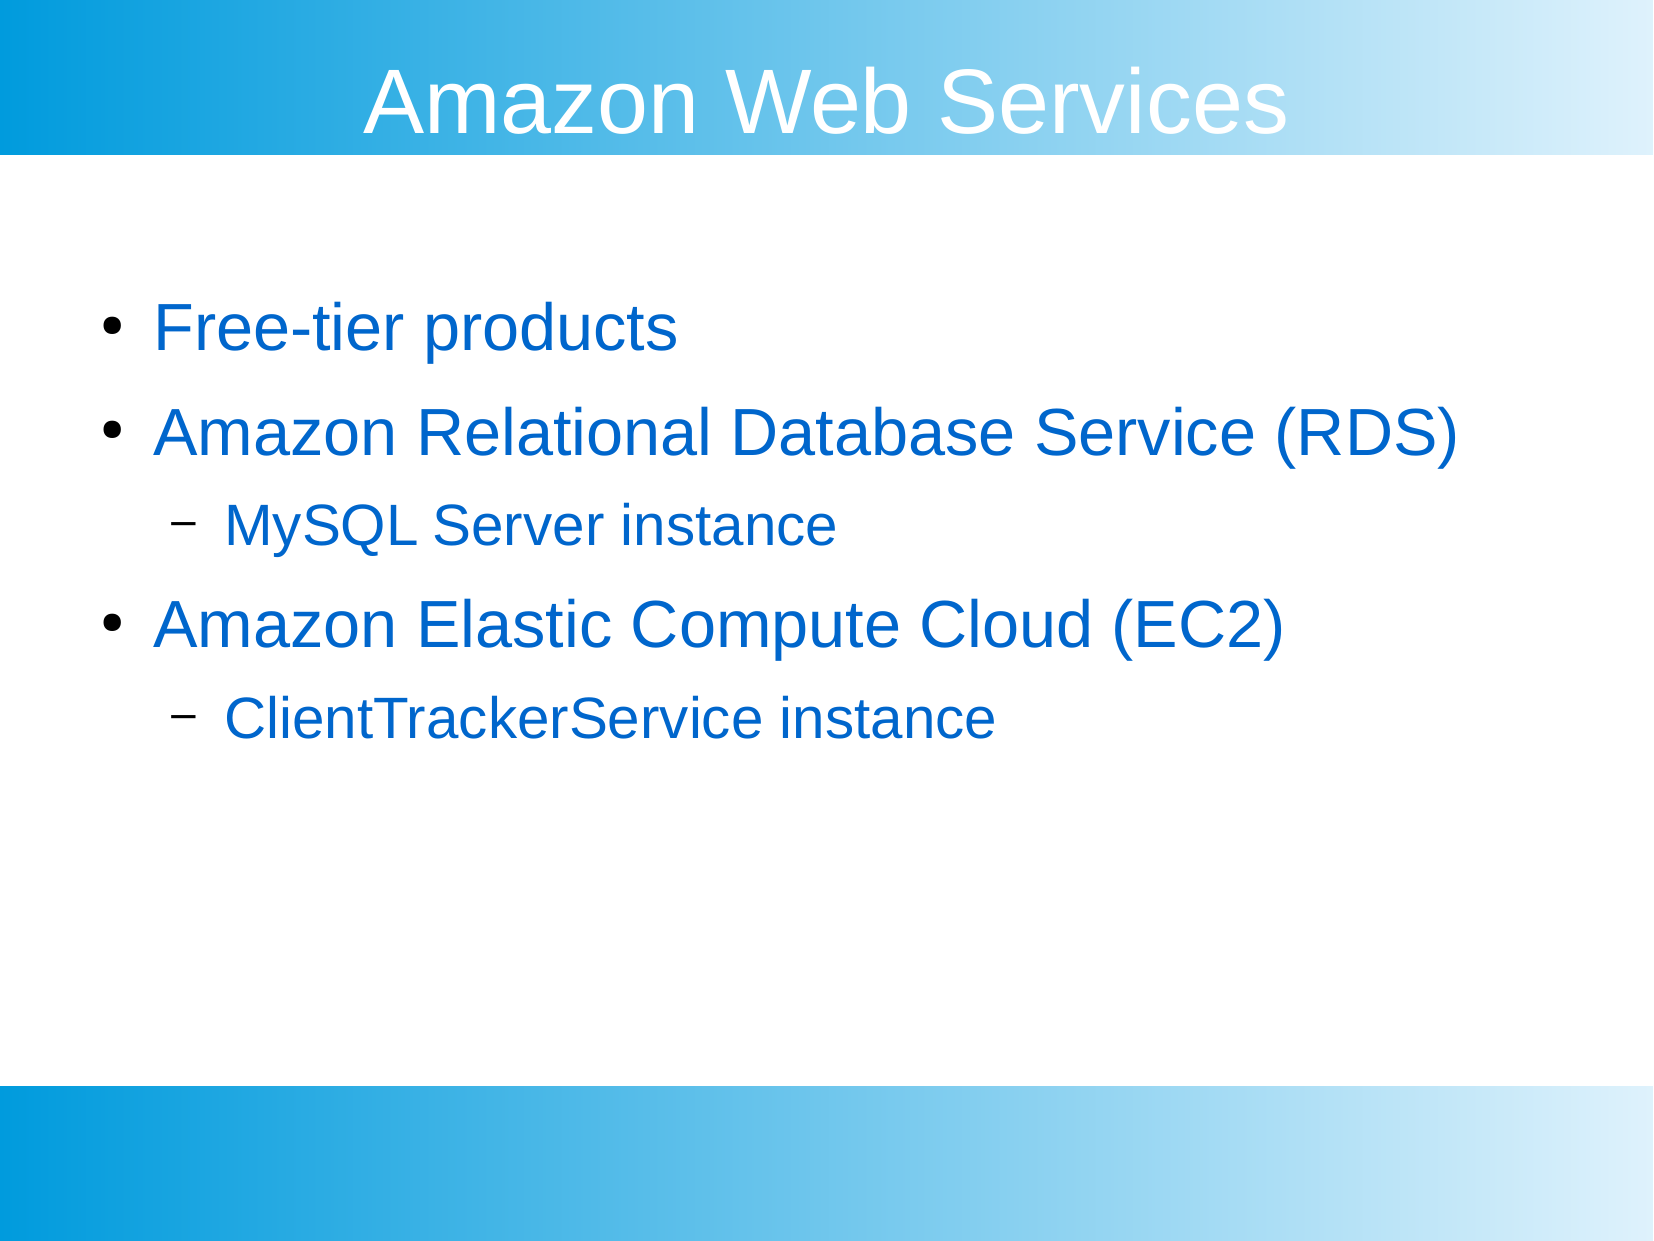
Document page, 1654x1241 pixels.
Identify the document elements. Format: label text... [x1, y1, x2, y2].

list Free-tier products Amazon Relational Database Service (RDS) MySQL Server instance Amazon Elastic Compute Cloud (EC2) ClientTrackerService instance [82, 290, 1571, 1010]
title Amazon Web Services [82, 49, 1571, 155]
